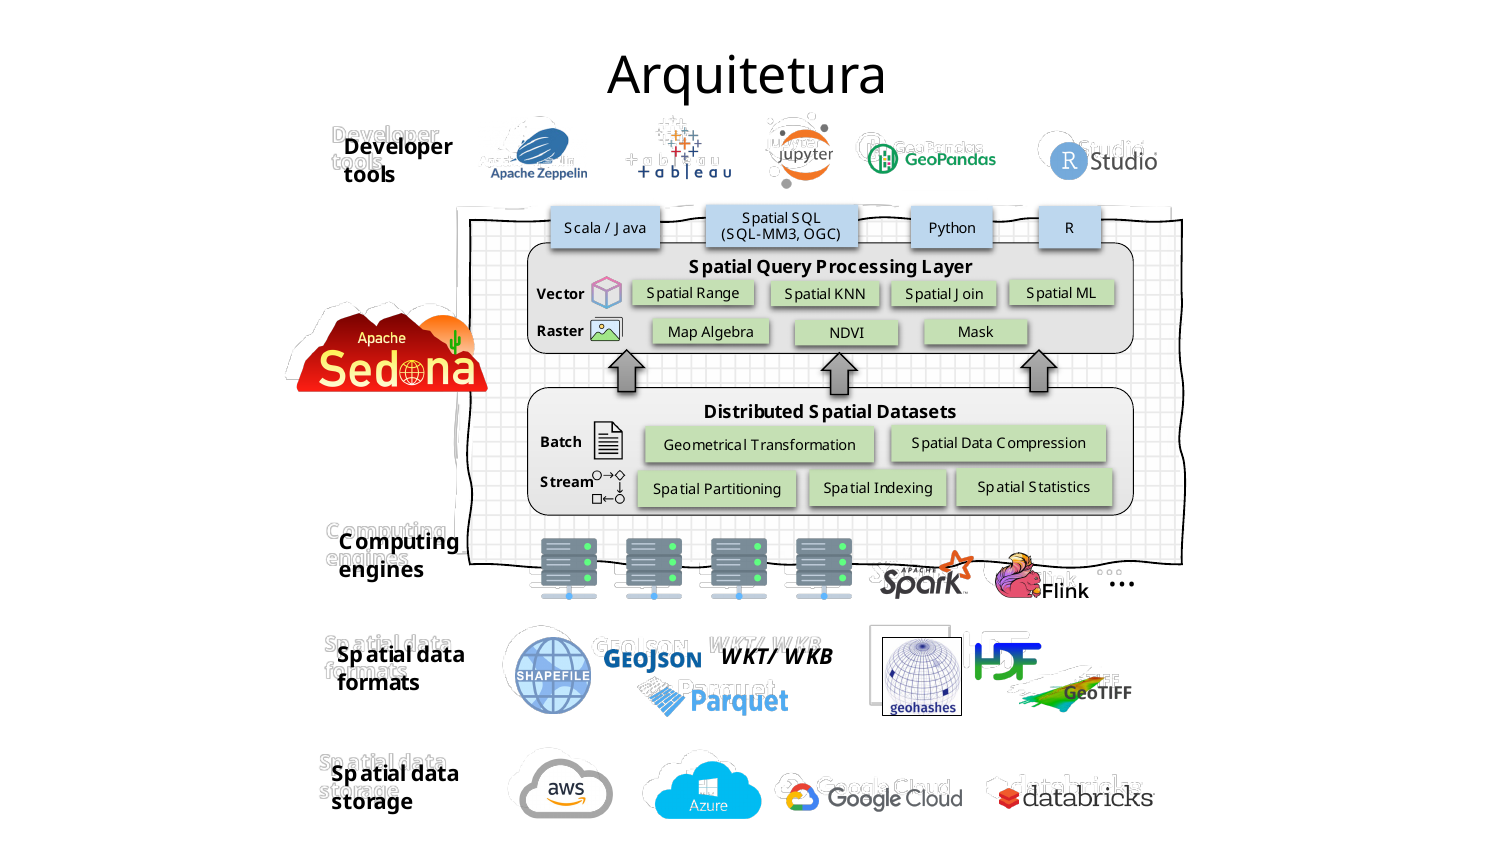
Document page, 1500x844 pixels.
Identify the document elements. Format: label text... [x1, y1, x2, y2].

title Arquitetura [75, 33, 1421, 113]
picture [296, 123, 1193, 833]
